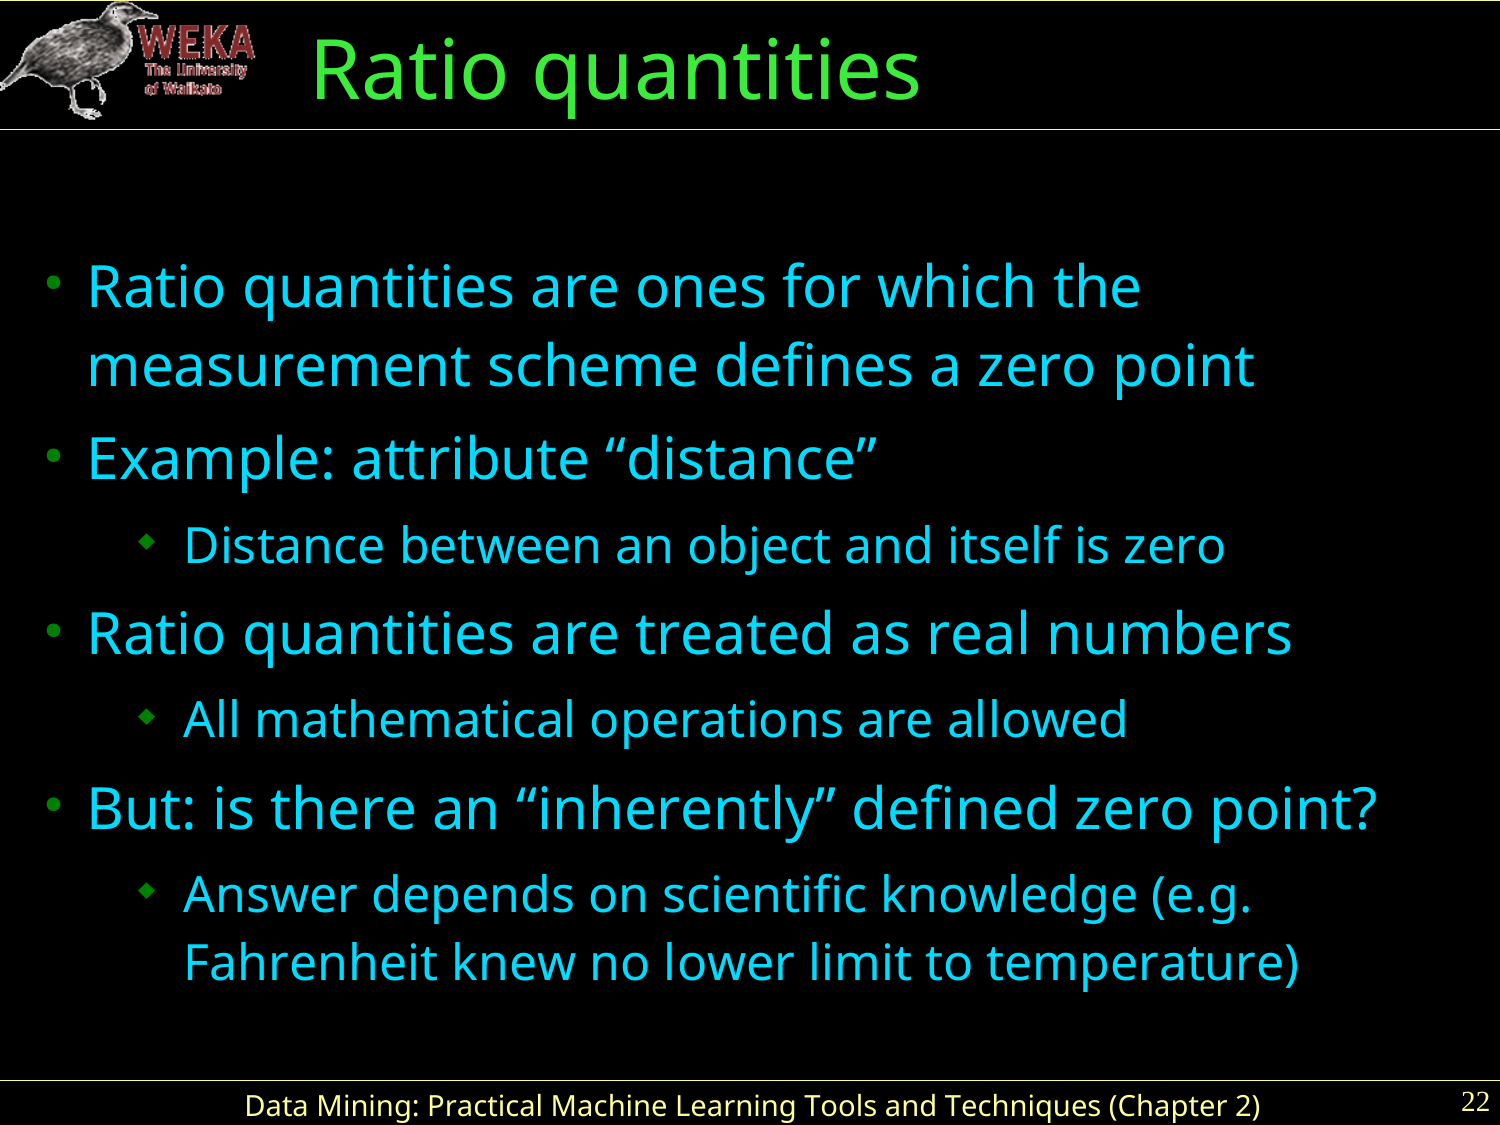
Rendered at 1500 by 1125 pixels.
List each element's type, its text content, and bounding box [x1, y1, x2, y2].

text_box Ratio quantities are ones for which the measurement scheme defines a zero point Example: attribute “distance” Distance between an object and itself is zero Ratio quantities are treated as real numbers All mathematical operations are allowed But: is there an “inherently” defined zero point? Answer depends on scientific knowledge (e.g. Fahrenheit knew no lower limit to temperature) [29, 237, 1426, 913]
title Ratio quantities [295, 0, 1500, 148]
picture [0, 1, 266, 129]
